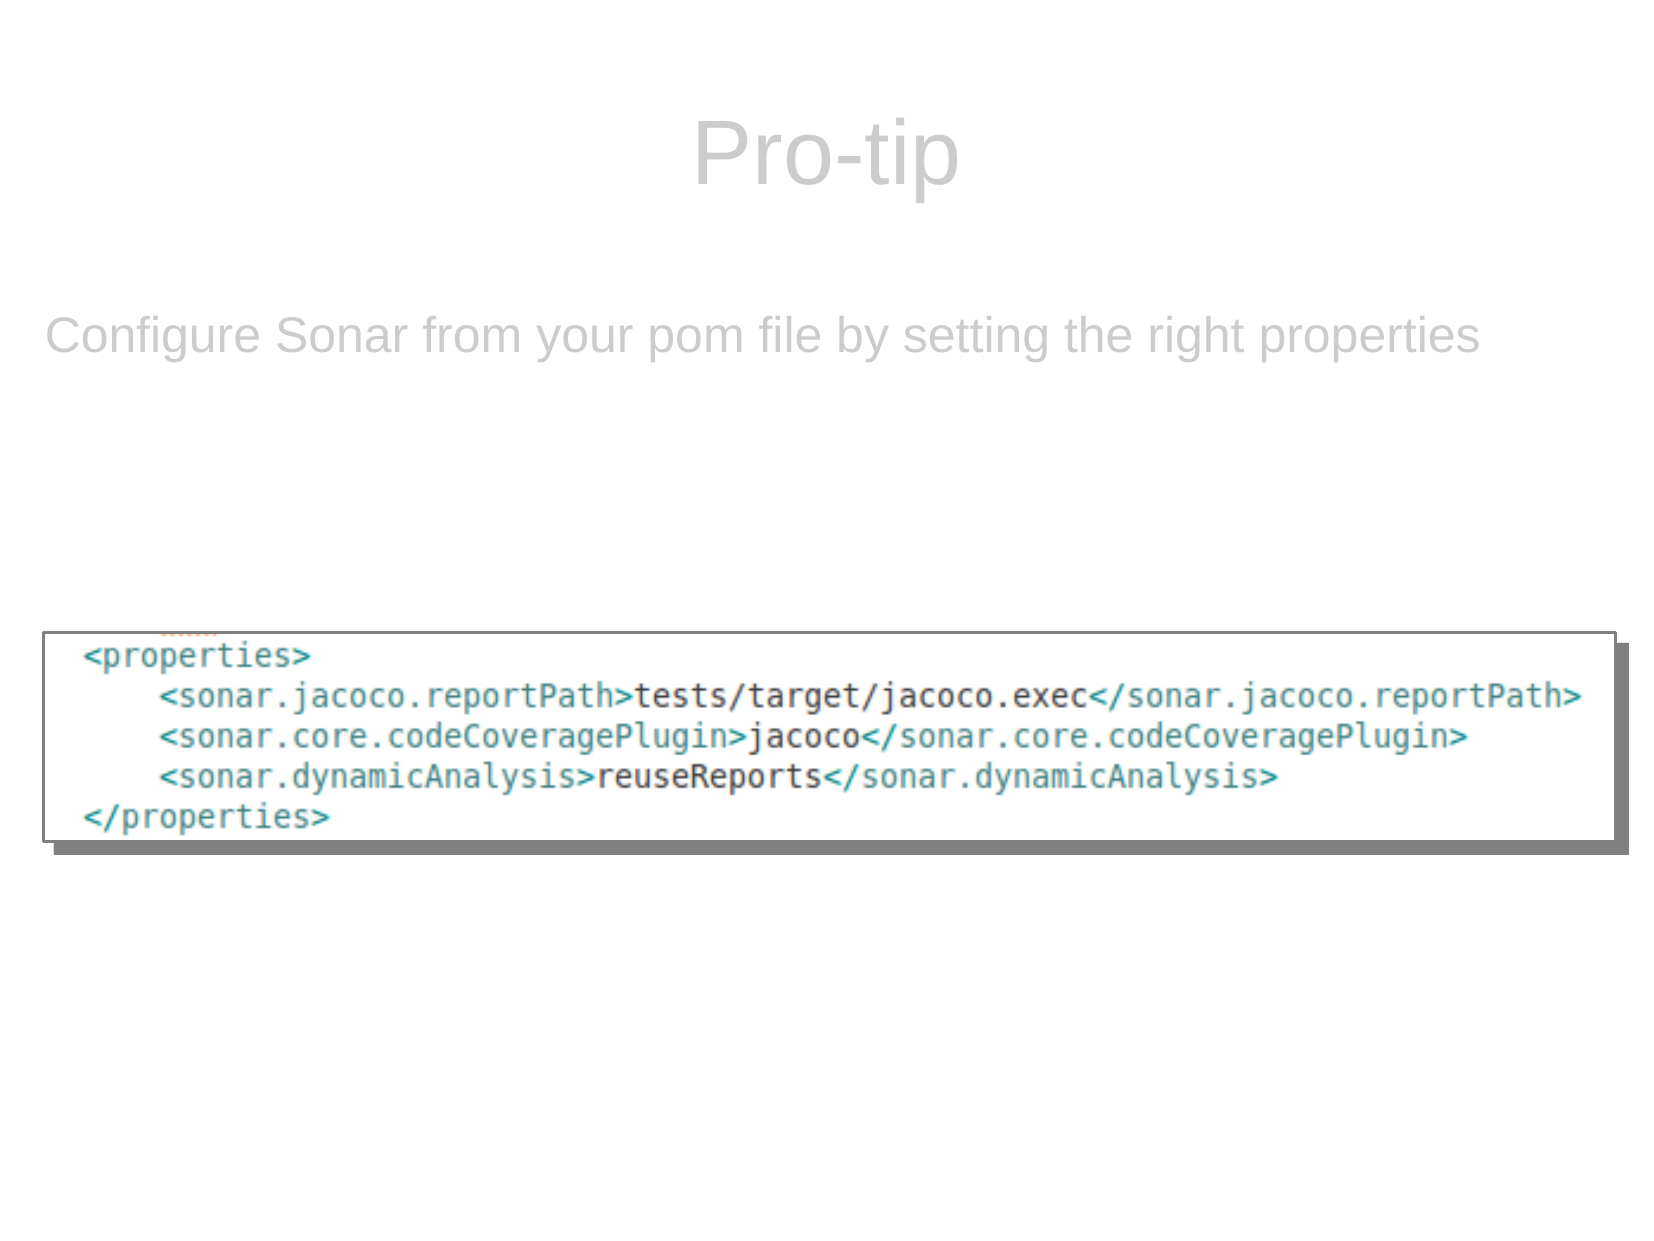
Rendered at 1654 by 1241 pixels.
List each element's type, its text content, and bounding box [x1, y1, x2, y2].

picture [45, 633, 1614, 841]
text_box Configure Sonar from your pom file by setting the right properties [30, 300, 1531, 371]
title Pro-tip [82, 49, 1571, 257]
